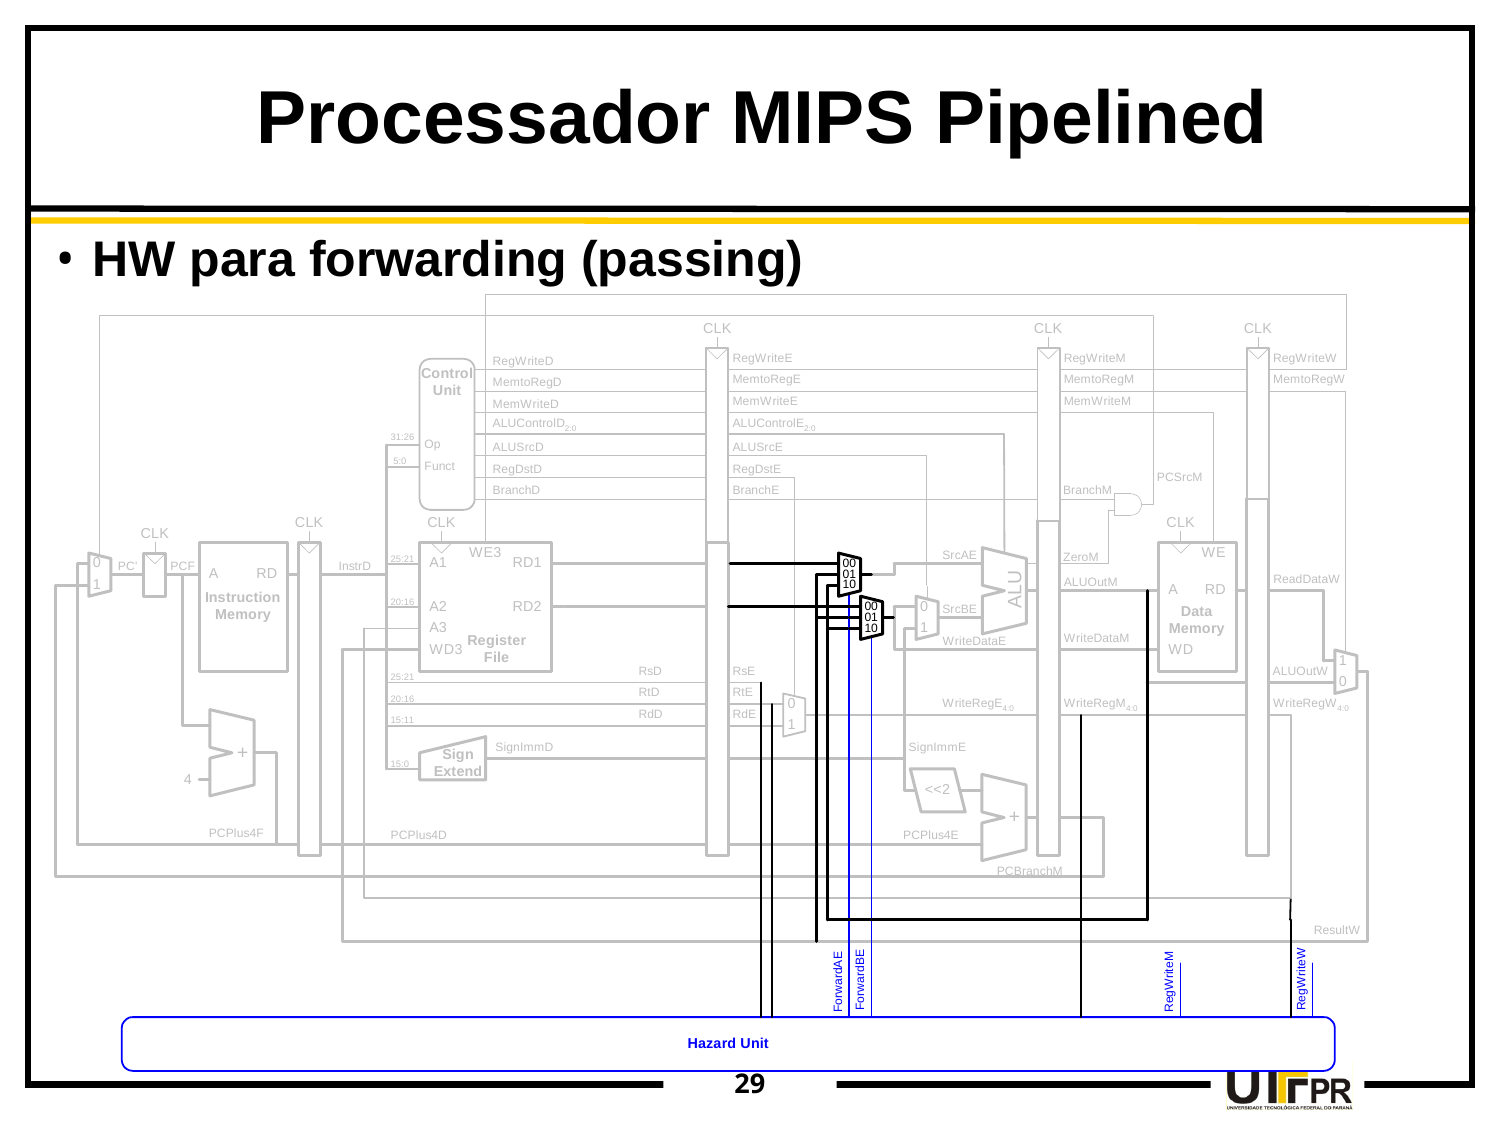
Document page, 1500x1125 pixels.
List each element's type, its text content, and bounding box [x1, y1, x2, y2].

picture [1226, 1090, 1353, 1110]
title Processador MIPS Pipelined [38, 36, 1459, 199]
chart [50, 290, 1388, 1090]
list HW para forwarding (passing) [41, 225, 1447, 1054]
